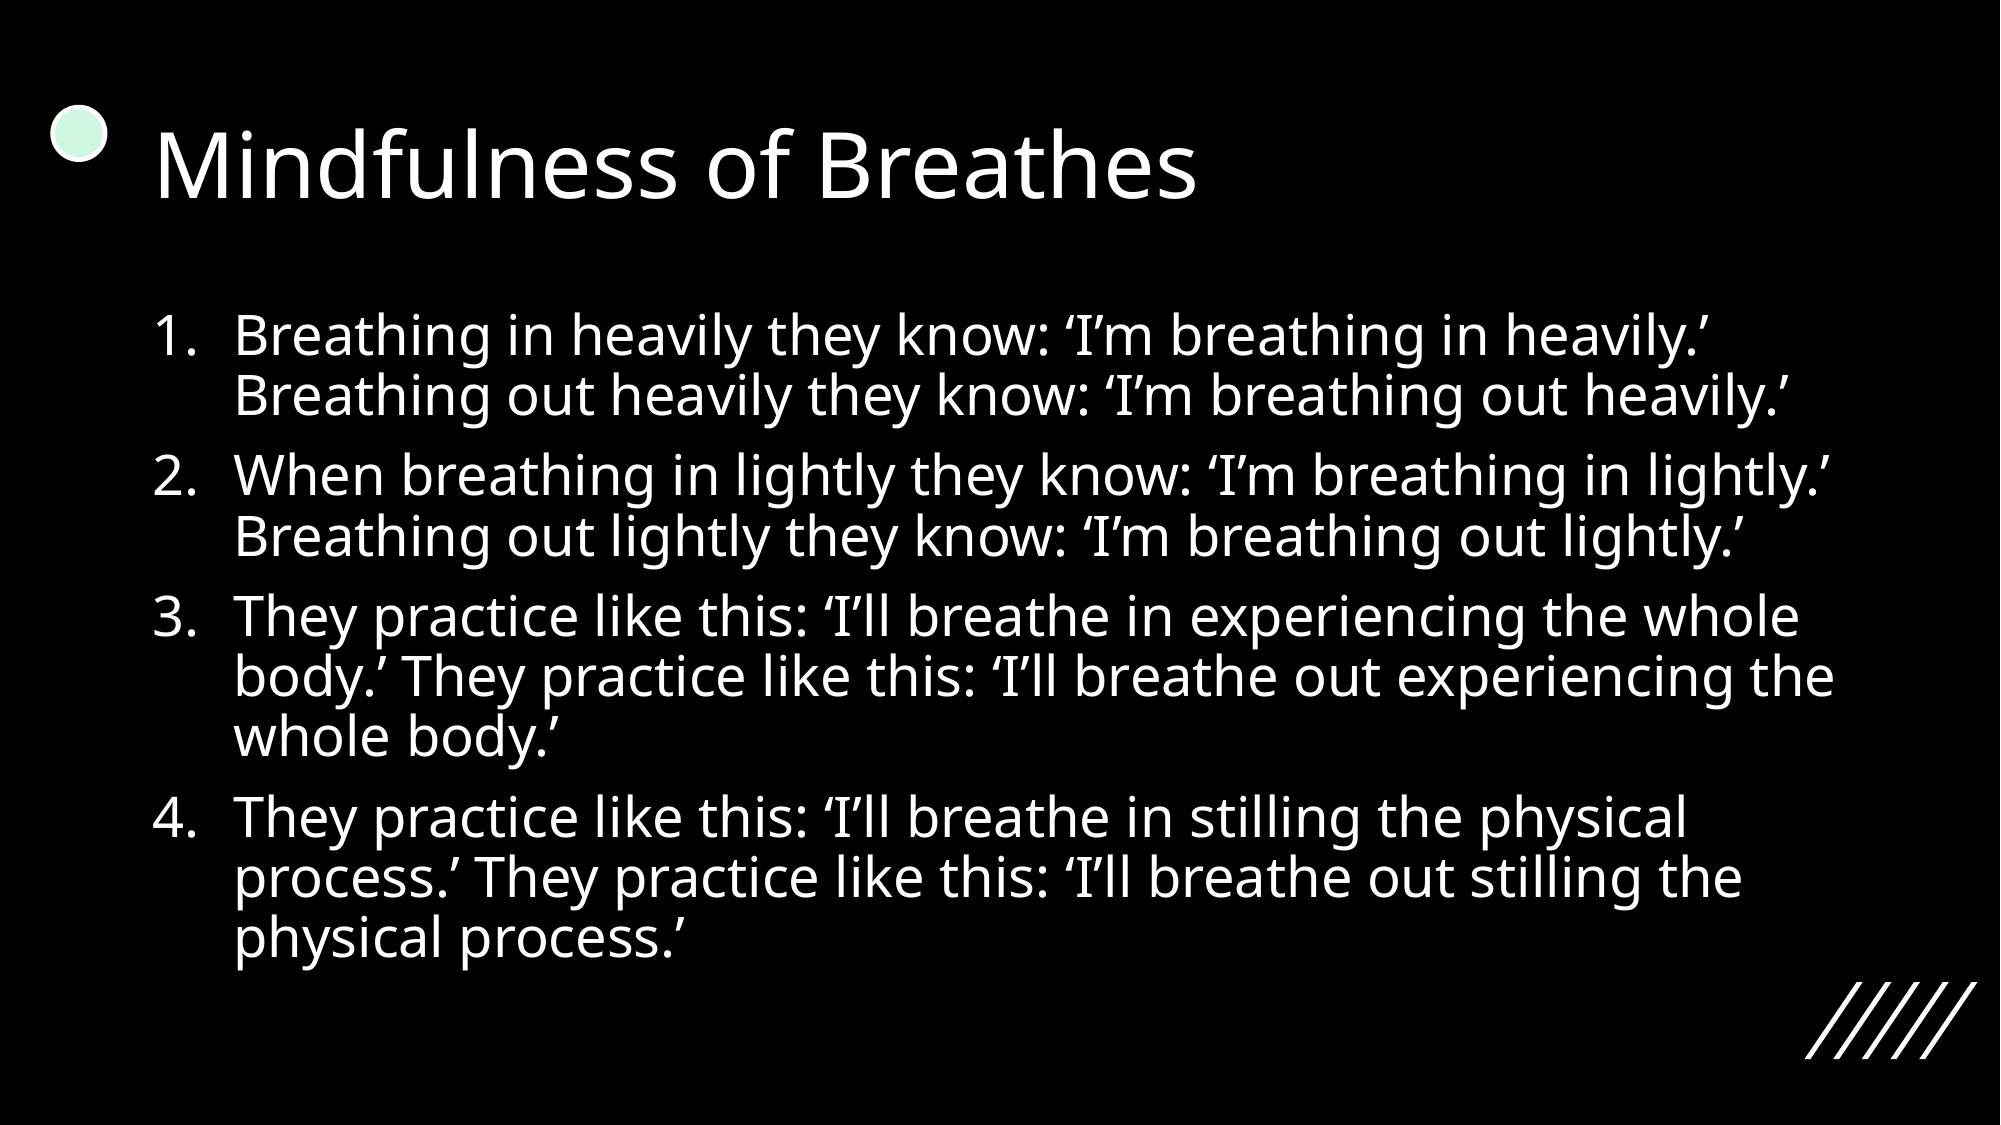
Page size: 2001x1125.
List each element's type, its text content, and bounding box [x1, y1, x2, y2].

list Breathing in heavily they know: ‘I’m breathing in heavily.’ Breathing out heavily they know: ‘I’m breathing out heavily.’ When breathing in lightly they know: ‘I’m breathing in lightly.’ Breathing out lightly they know: ‘I’m breathing out lightly.’ They practice like this: ‘I’ll breathe in experiencing the whole body.’ They practice like this: ‘I’ll breathe out experiencing the whole body.’ They practice like this: ‘I’ll breathe in stilling the physical process.’ They practice like this: ‘I’ll breathe out stilling the physical process.’ [137, 299, 1863, 1014]
title Mindfulness of Breathes [137, 59, 1863, 278]
